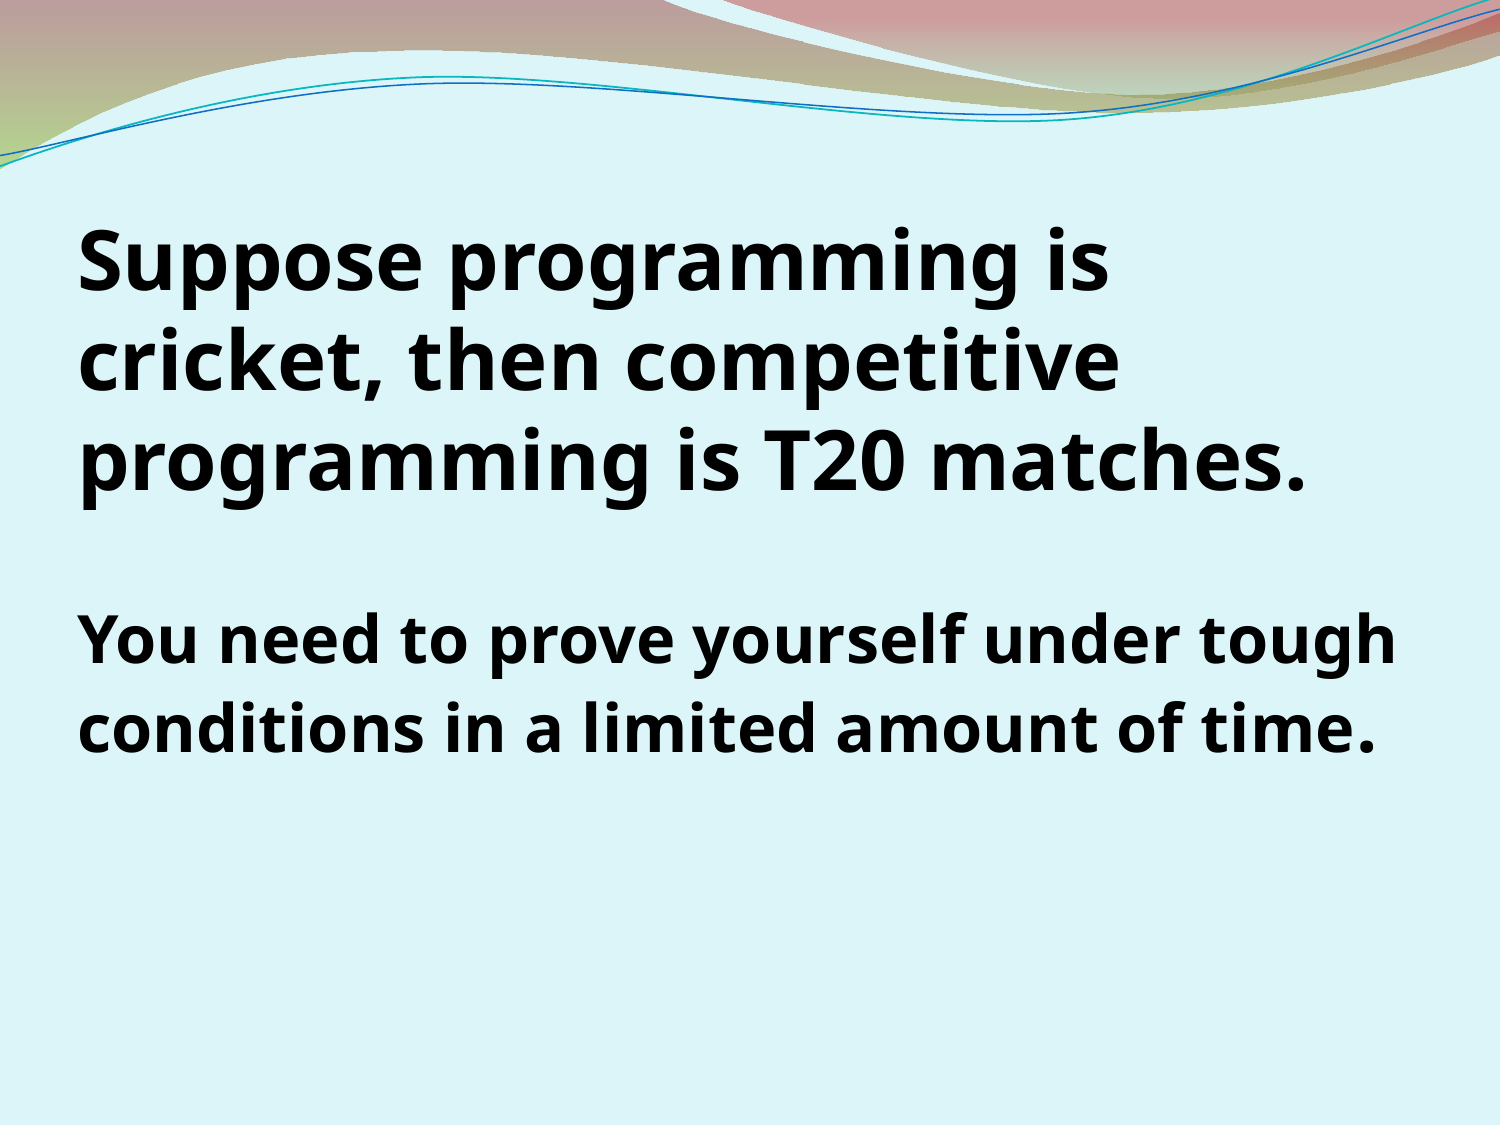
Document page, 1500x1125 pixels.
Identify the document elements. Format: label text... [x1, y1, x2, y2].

text_box Suppose programming is cricket, then competitive programming is T20 matches. You need to prove yourself under tough conditions in a limited amount of time. [62, 200, 1450, 1000]
